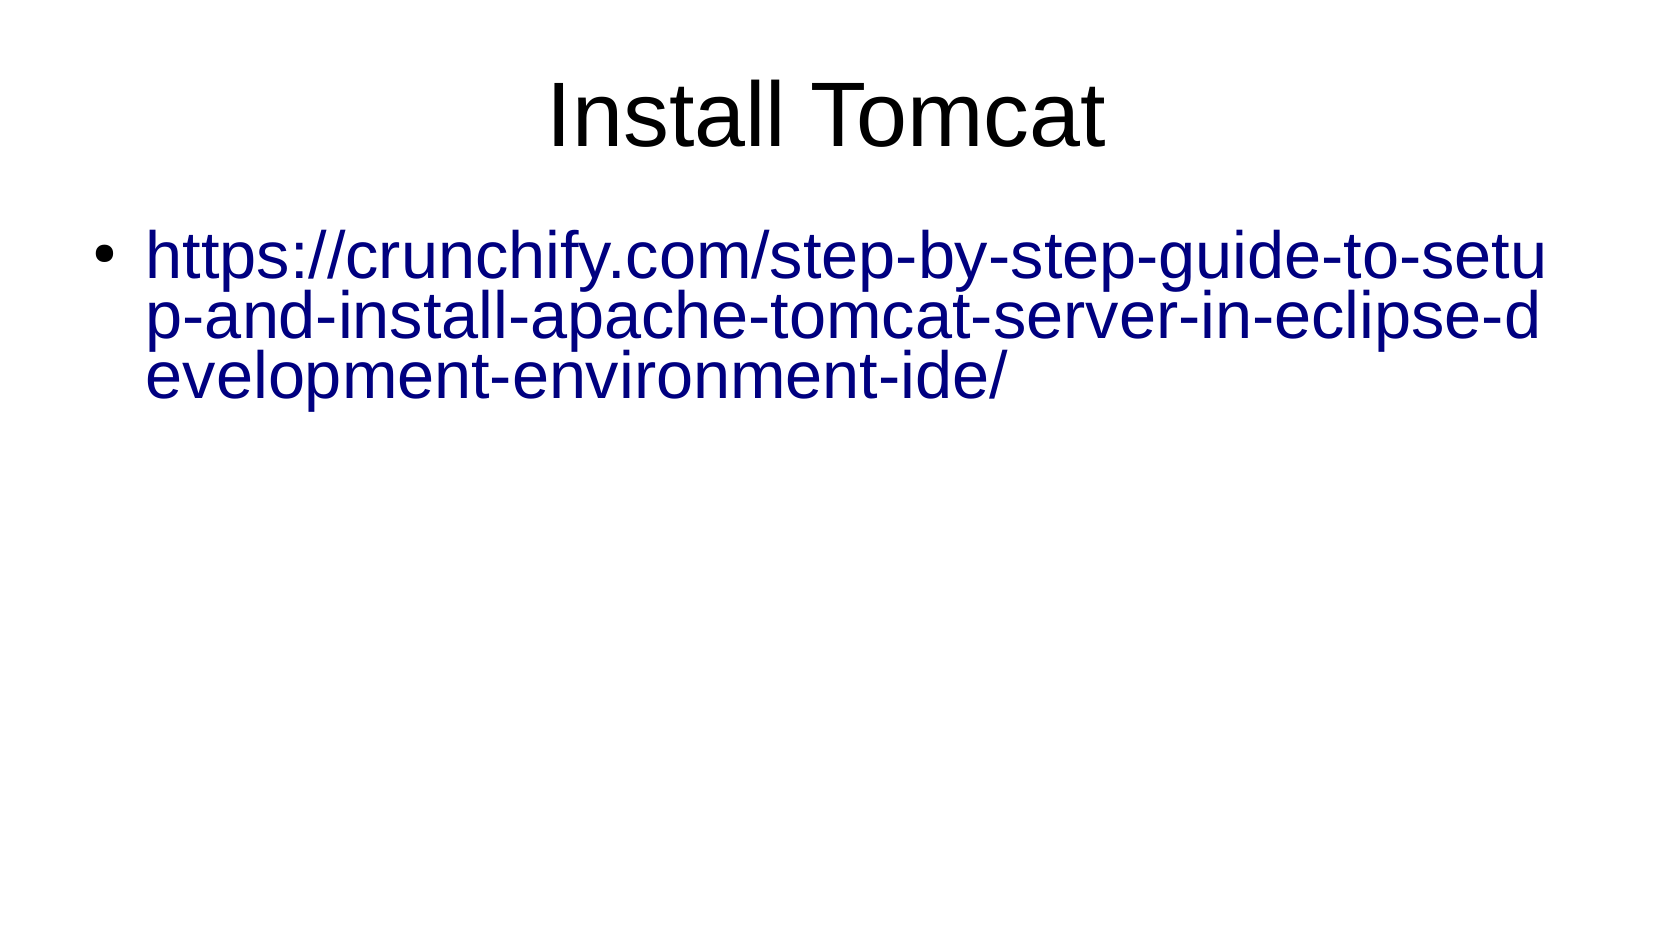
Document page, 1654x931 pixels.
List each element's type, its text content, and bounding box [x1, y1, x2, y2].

list https://crunchify.com/step-by-step-guide-to-setup-and-install-apache-tomcat-server-in-eclipse-development-environment-ide/ [75, 217, 1564, 758]
title Install Tomcat [82, 37, 1571, 193]
